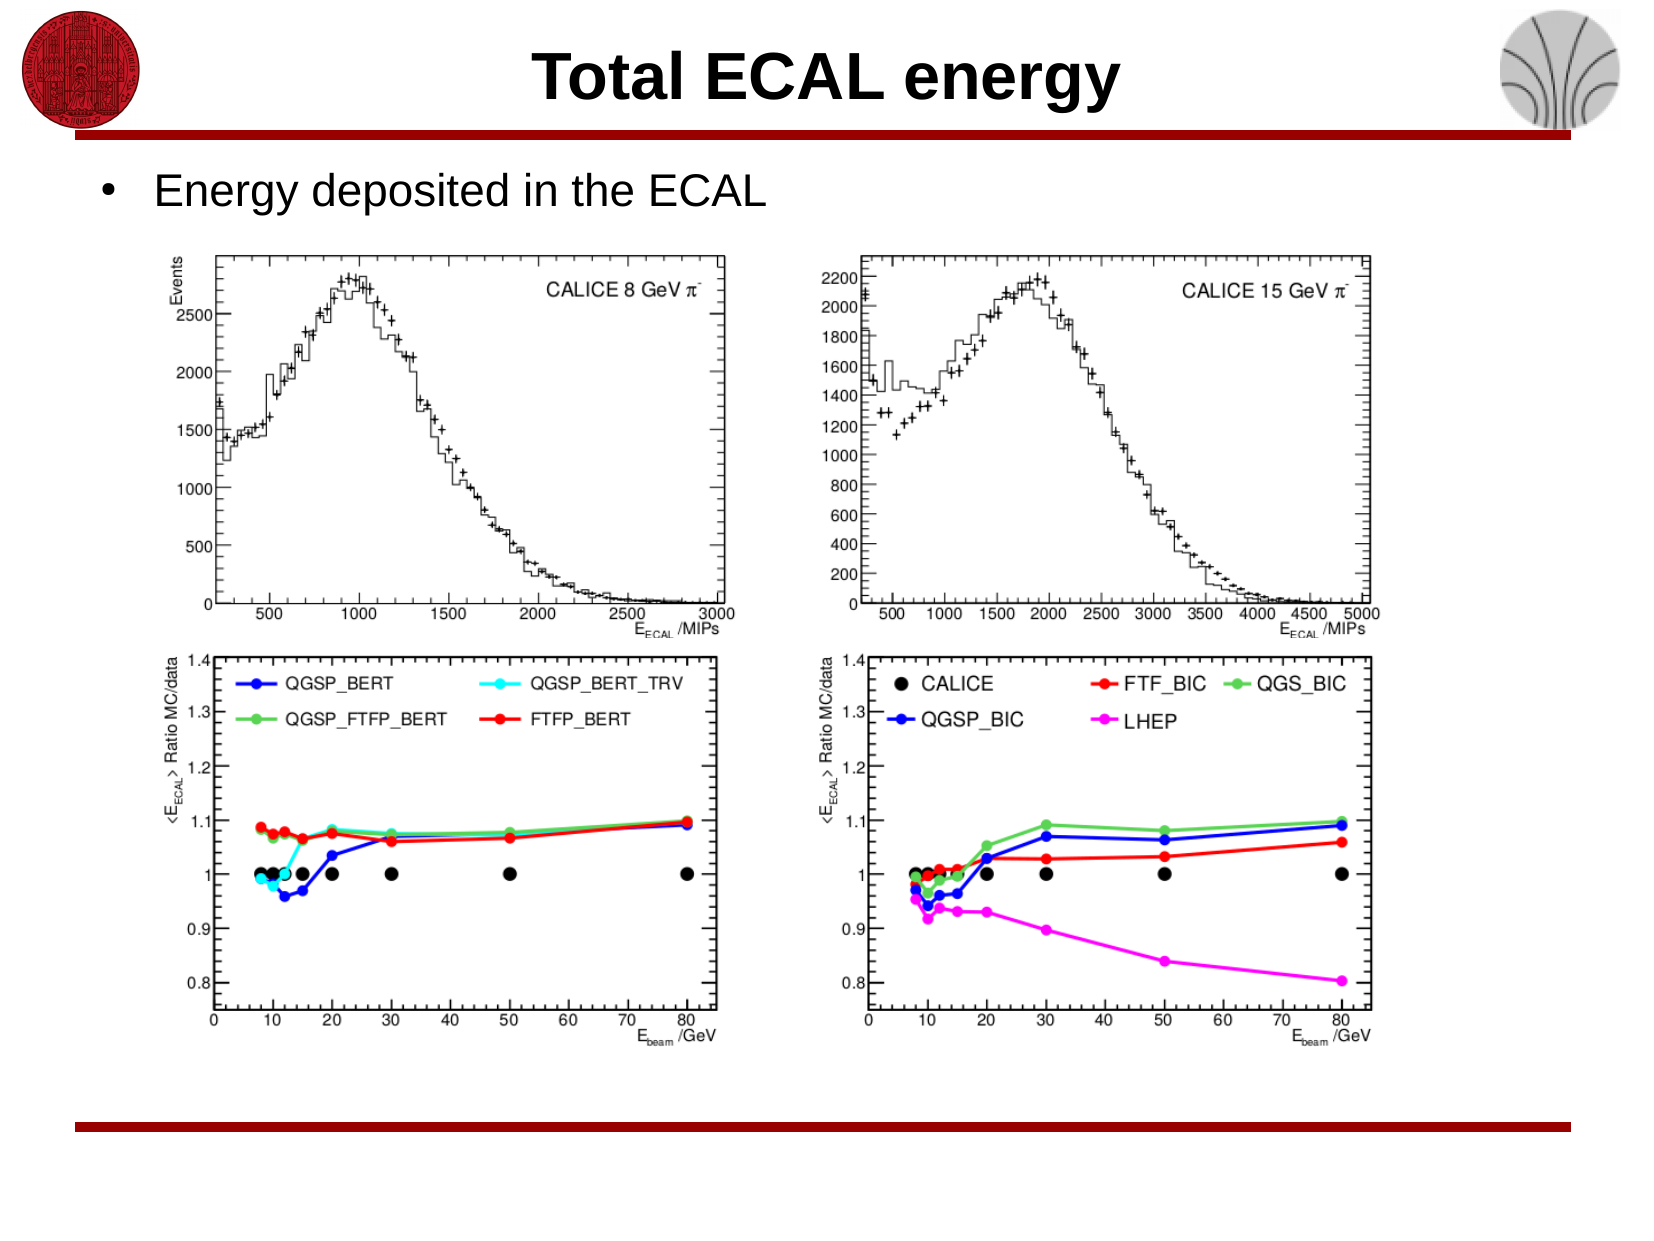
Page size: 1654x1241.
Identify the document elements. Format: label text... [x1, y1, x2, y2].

title Total ECAL energy [82, 25, 1571, 127]
list Energy deposited in the ECAL [82, 165, 1571, 1111]
picture [20, 9, 141, 130]
picture [131, 239, 1426, 1067]
picture [1500, 9, 1621, 131]
